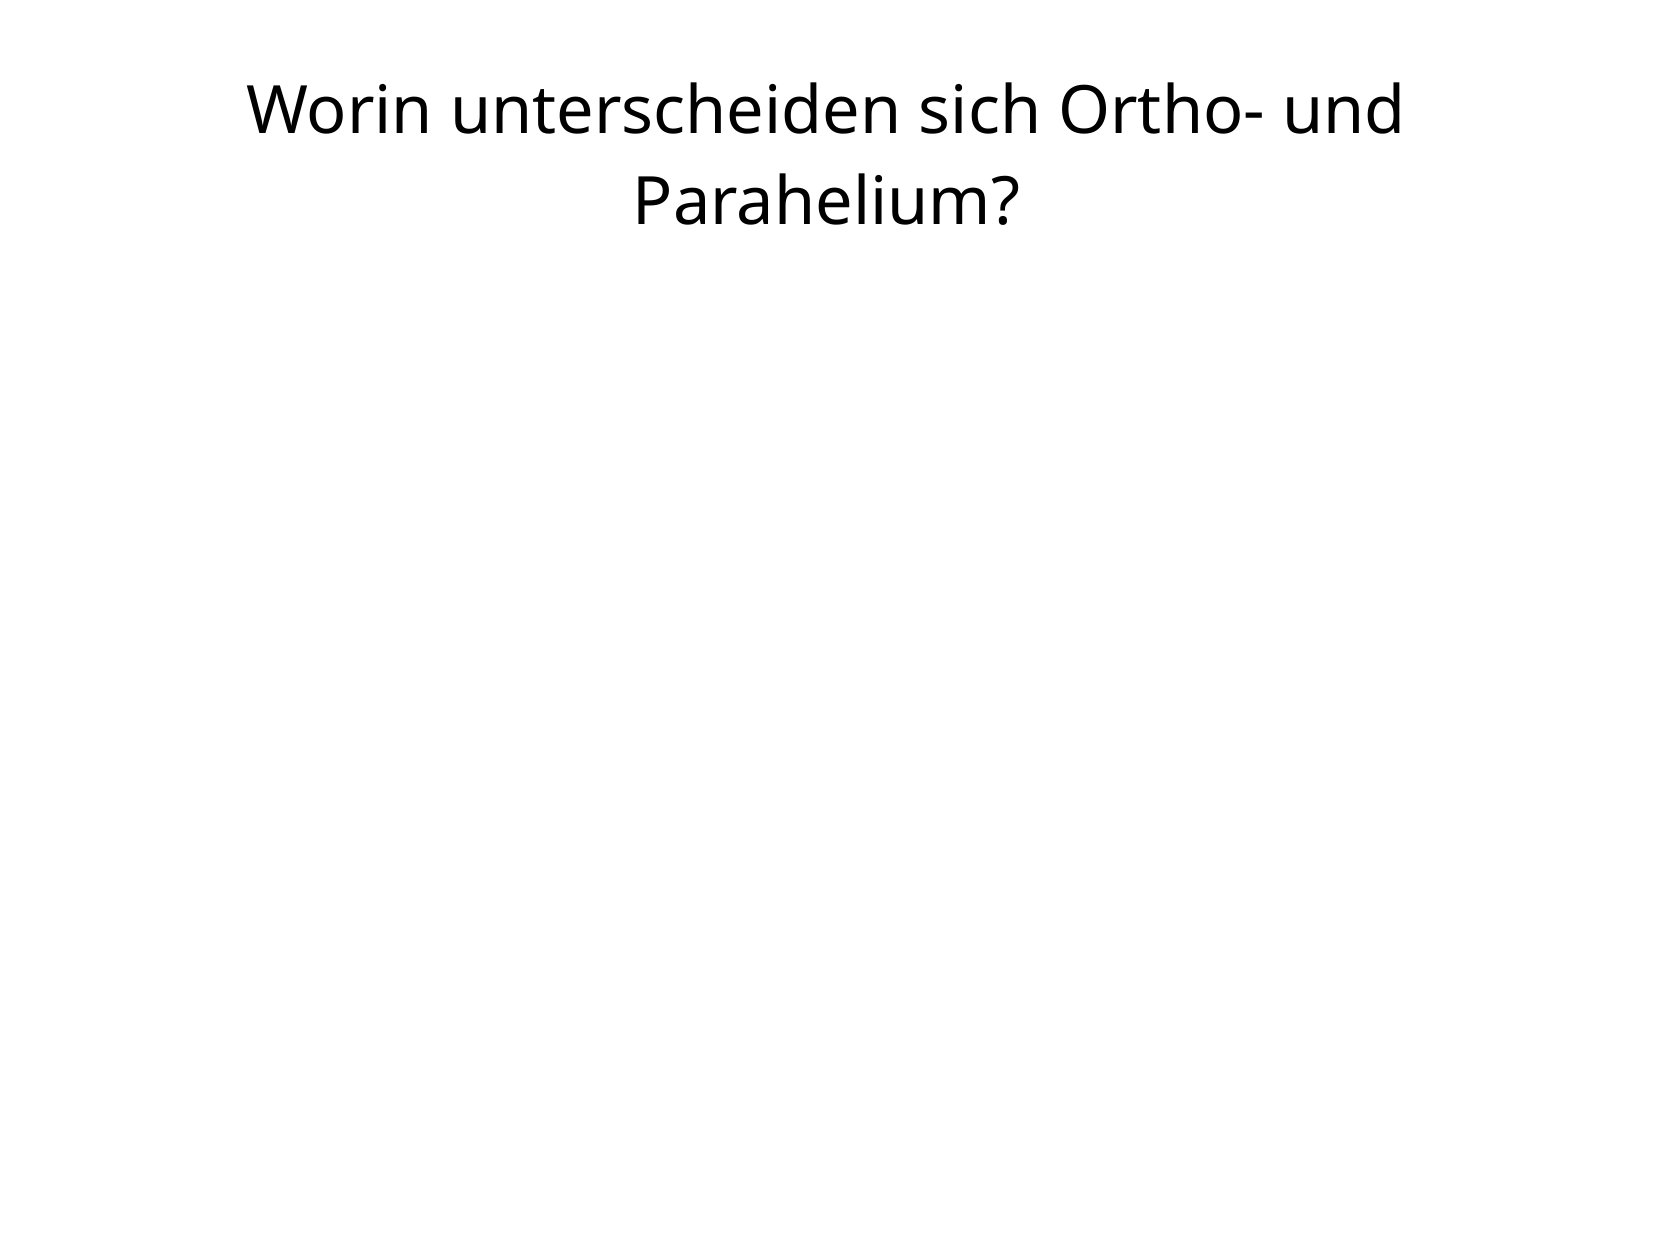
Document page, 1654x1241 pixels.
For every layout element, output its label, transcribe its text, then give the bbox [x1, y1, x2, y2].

title Worin unterscheiden sich Ortho- und Parahelium? [82, 49, 1571, 257]
